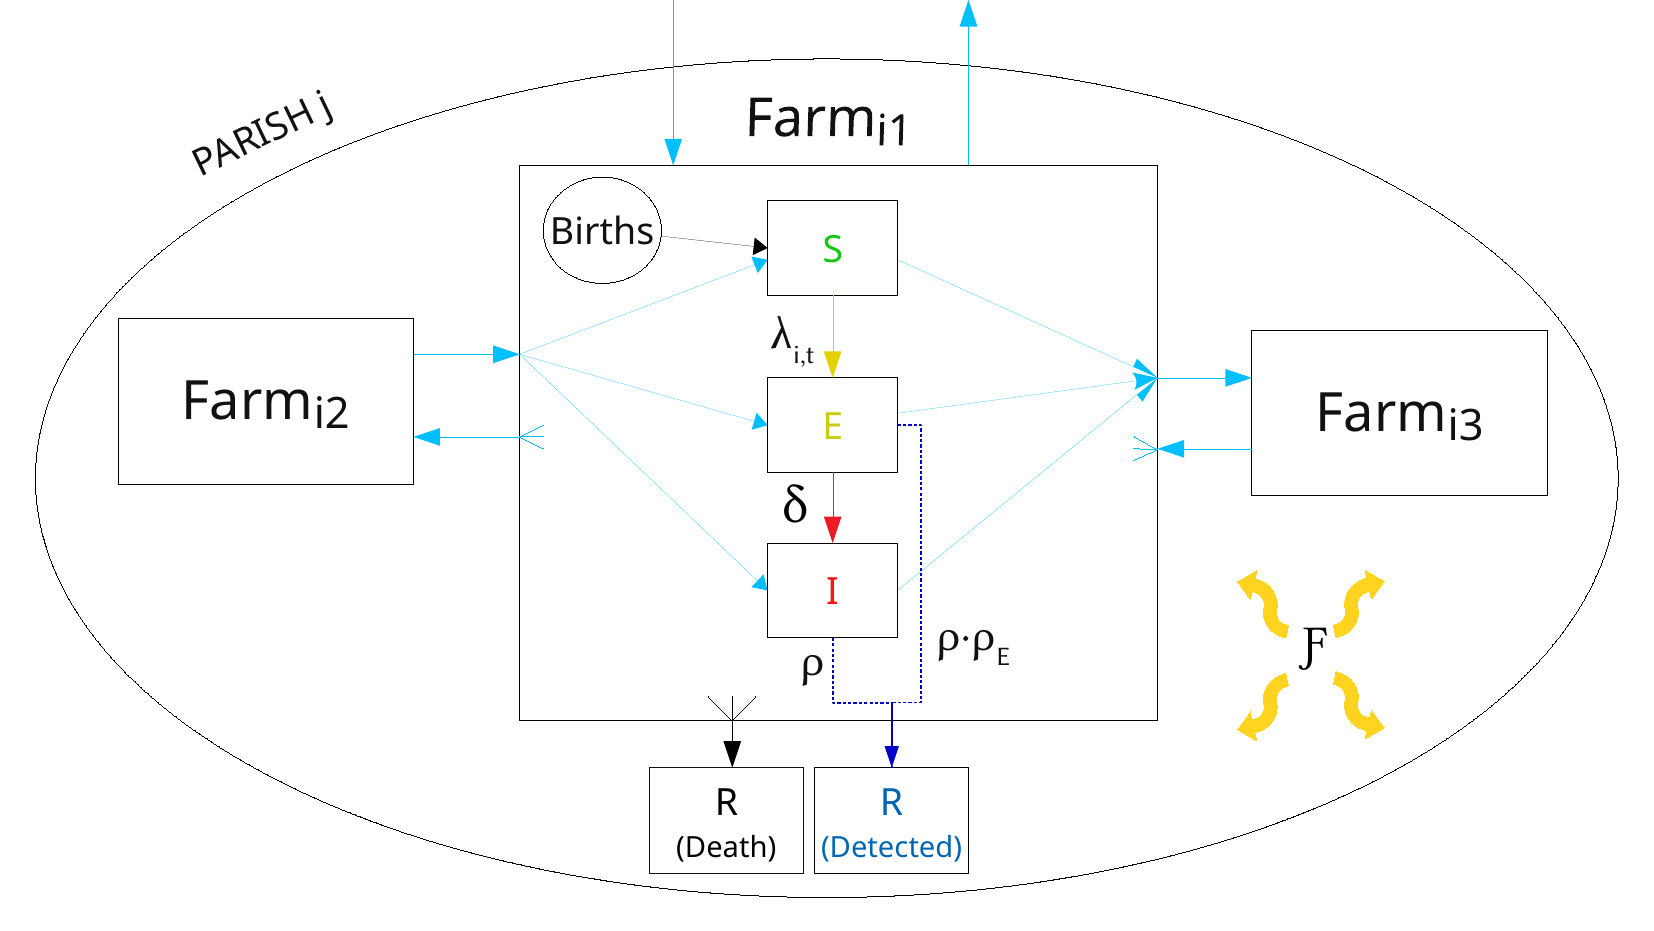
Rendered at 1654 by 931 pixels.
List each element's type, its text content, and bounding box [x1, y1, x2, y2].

text_box R (Detected) [814, 767, 969, 874]
text_box Births [543, 177, 662, 284]
text_box λi,t [755, 300, 851, 404]
text_box Farmi3 [1251, 330, 1548, 496]
text_box Farmi1 [708, 82, 949, 154]
text_box Ƒ [1287, 608, 1347, 705]
text_box δ [767, 466, 827, 569]
text_box I [767, 543, 898, 638]
text_box PARISH j [168, 75, 355, 189]
text_box [35, 58, 1619, 898]
text_box R (Death) [649, 767, 804, 874]
text_box ρ·ρE [921, 602, 1063, 706]
text_box Farmi2 [118, 318, 414, 485]
text_box S [767, 200, 898, 296]
text_box ρ [785, 627, 857, 717]
text_box E [767, 377, 898, 473]
